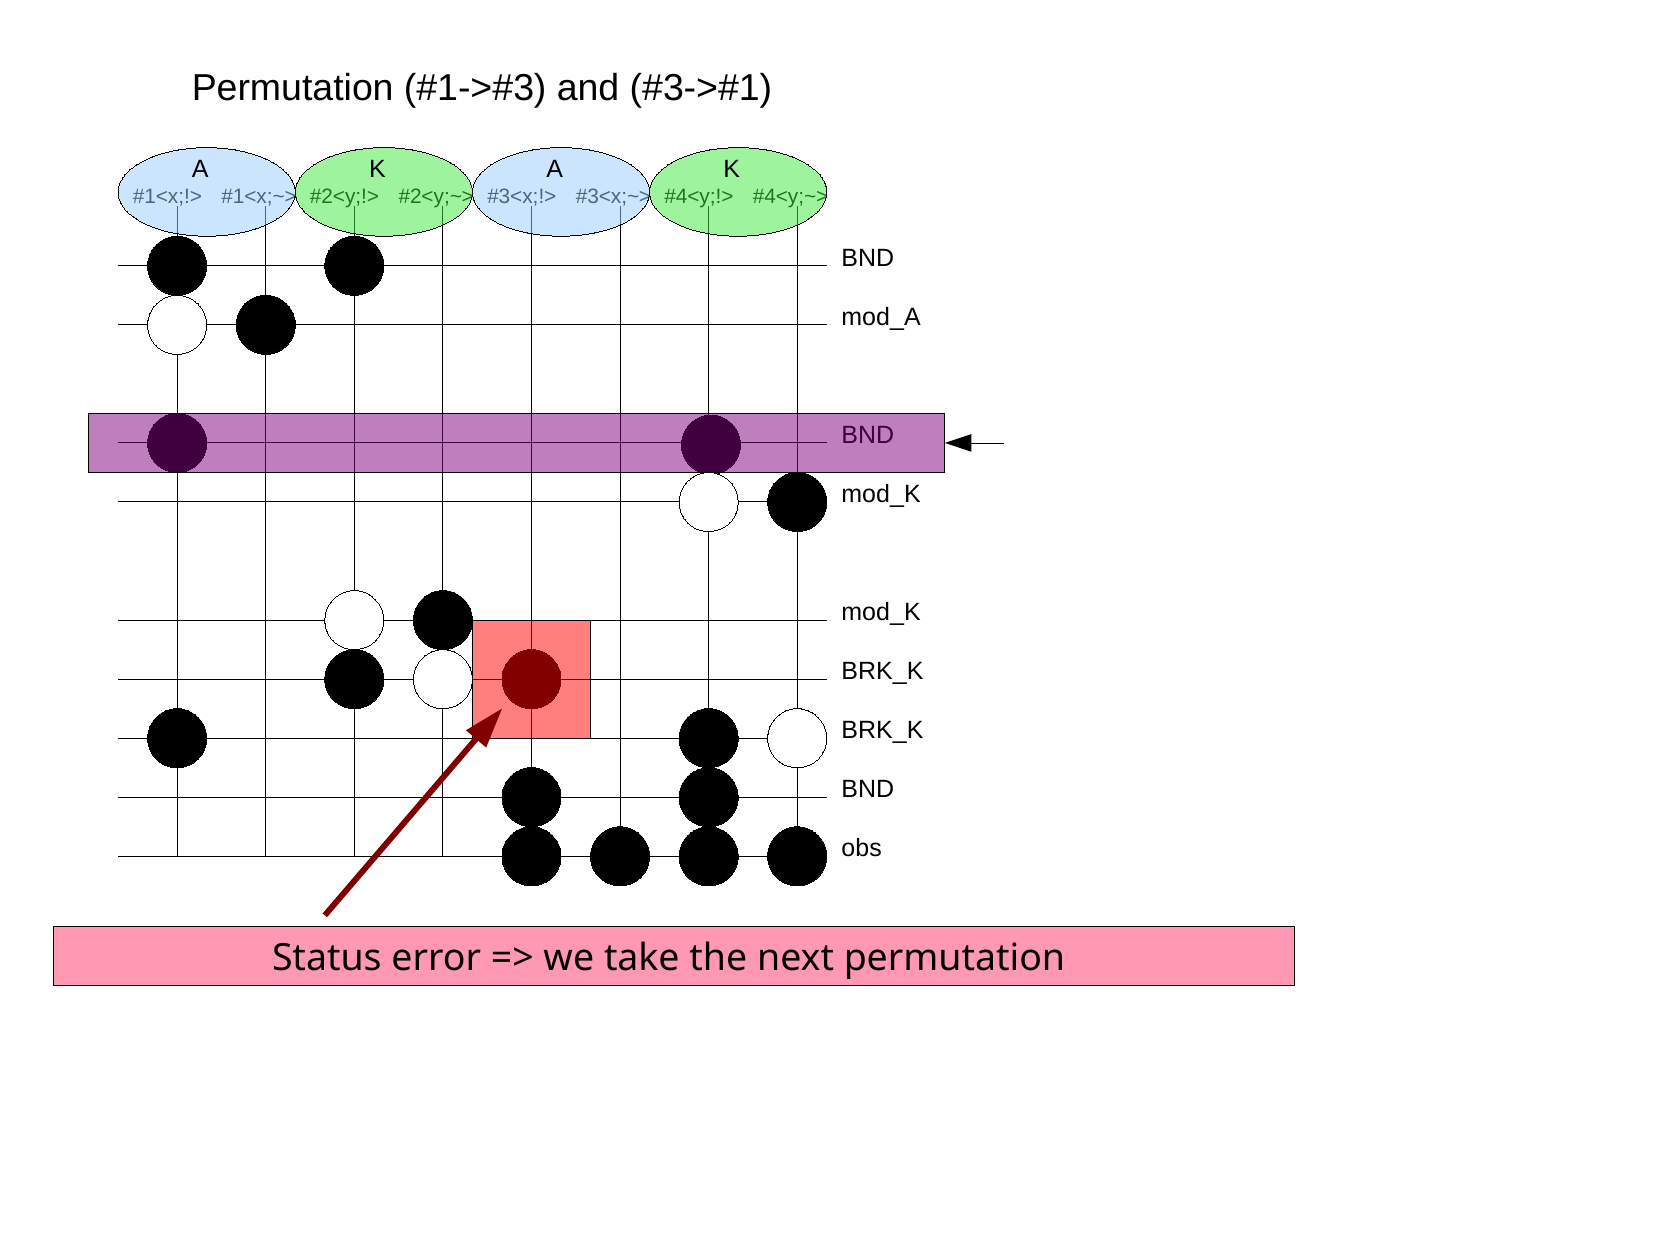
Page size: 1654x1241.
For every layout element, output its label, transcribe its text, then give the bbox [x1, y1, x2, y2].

text_box #2<y;!> [295, 198, 307, 215]
text_box BND [826, 236, 910, 295]
text_box [88, 413, 945, 532]
text_box #4<y;!> [649, 197, 661, 215]
text_box BND [826, 767, 910, 827]
text_box A [177, 147, 224, 191]
text_box [501, 767, 562, 886]
text_box [767, 708, 827, 768]
text_box [147, 236, 207, 355]
text_box K [354, 147, 401, 191]
text_box mod_K [826, 473, 937, 532]
text_box #3<x;!> [472, 197, 484, 215]
text_box Status error => we take the next permutation [53, 926, 1295, 986]
text_box [147, 708, 207, 768]
text_box #3<x;~> [638, 201, 649, 215]
text_box #2<y;~> [461, 200, 472, 215]
text_box [679, 708, 739, 886]
text_box mod_A [826, 295, 937, 355]
text_box [236, 295, 296, 355]
text_box BRK_K [826, 708, 939, 768]
text_box [118, 148, 827, 237]
text_box [413, 590, 591, 739]
text_box obs [826, 826, 897, 886]
text_box #1<x;!> [118, 199, 129, 215]
text_box Permutation (#1->#3) and (#3->#1) [177, 59, 788, 117]
text_box [324, 236, 384, 296]
text_box mod_K [826, 590, 937, 649]
text_box #4<y;~> [815, 177, 843, 215]
text_box K [708, 147, 756, 191]
text_box [767, 826, 827, 886]
text_box #1<x;~> [284, 200, 295, 215]
text_box [590, 826, 650, 886]
text_box [324, 590, 384, 709]
text_box BRK_K [826, 649, 939, 708]
text_box A [531, 147, 578, 191]
